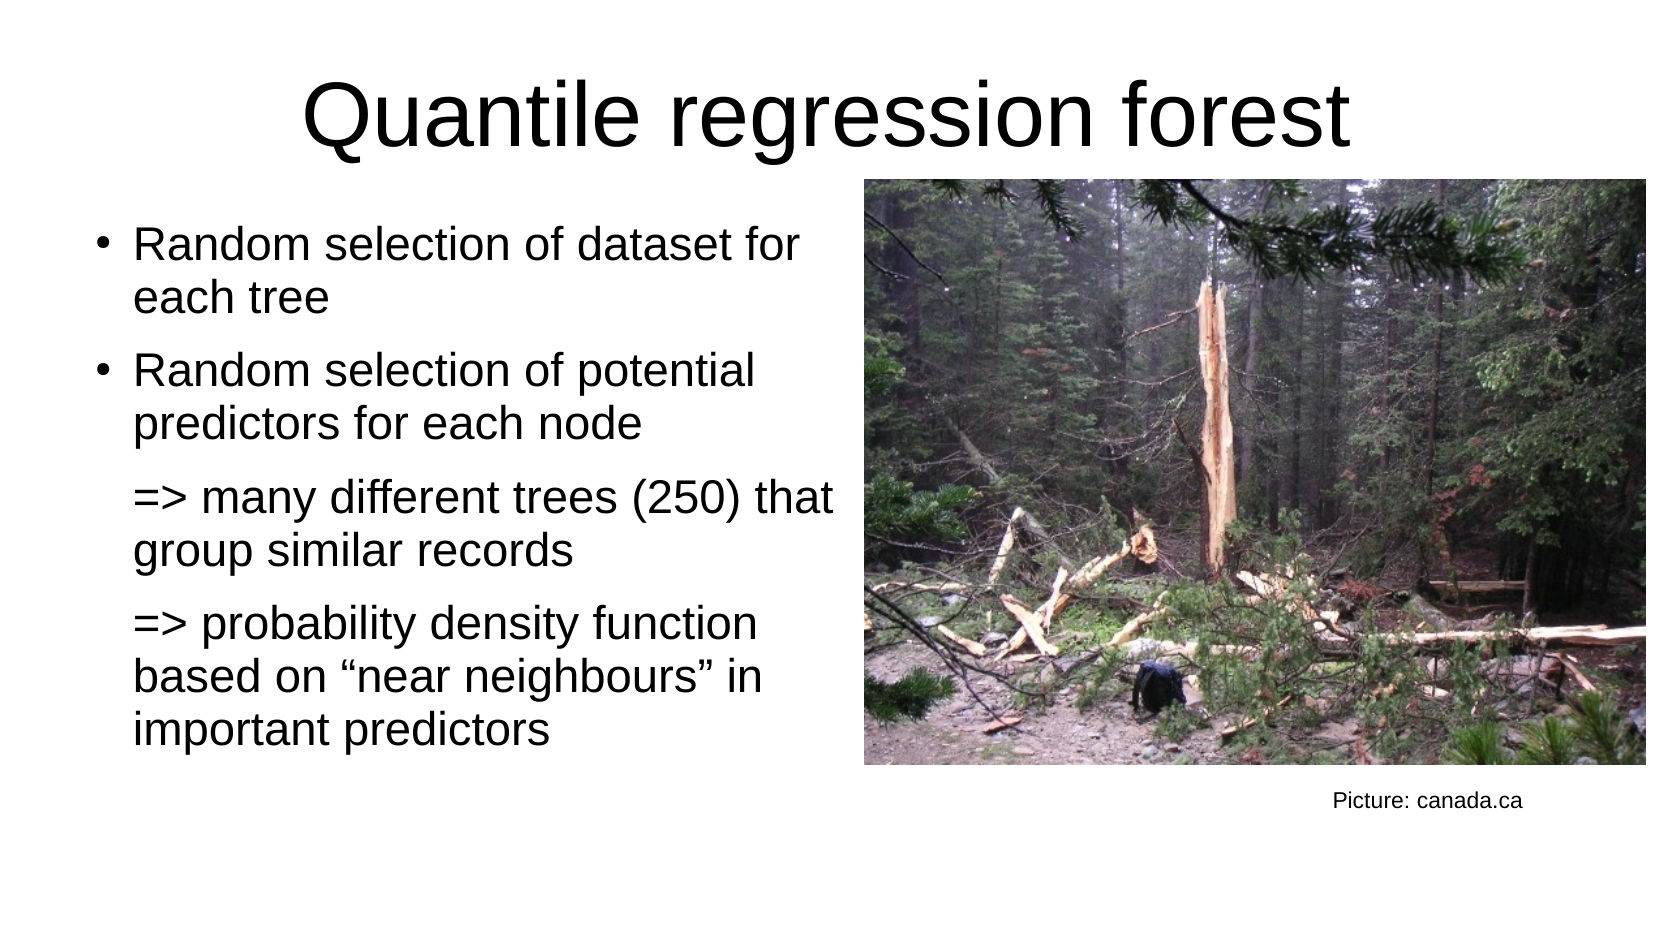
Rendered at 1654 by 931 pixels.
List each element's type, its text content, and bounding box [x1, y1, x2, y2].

text_box Picture: canada.ca [1317, 780, 1538, 821]
list Random selection of dataset for each tree Random selection of potential predictors for each node => many different trees (250) that group similar records => probability density function based on “near neighbours” in important predictors [82, 217, 864, 758]
picture [864, 179, 1646, 766]
title Quantile regression forest [82, 37, 1571, 193]
